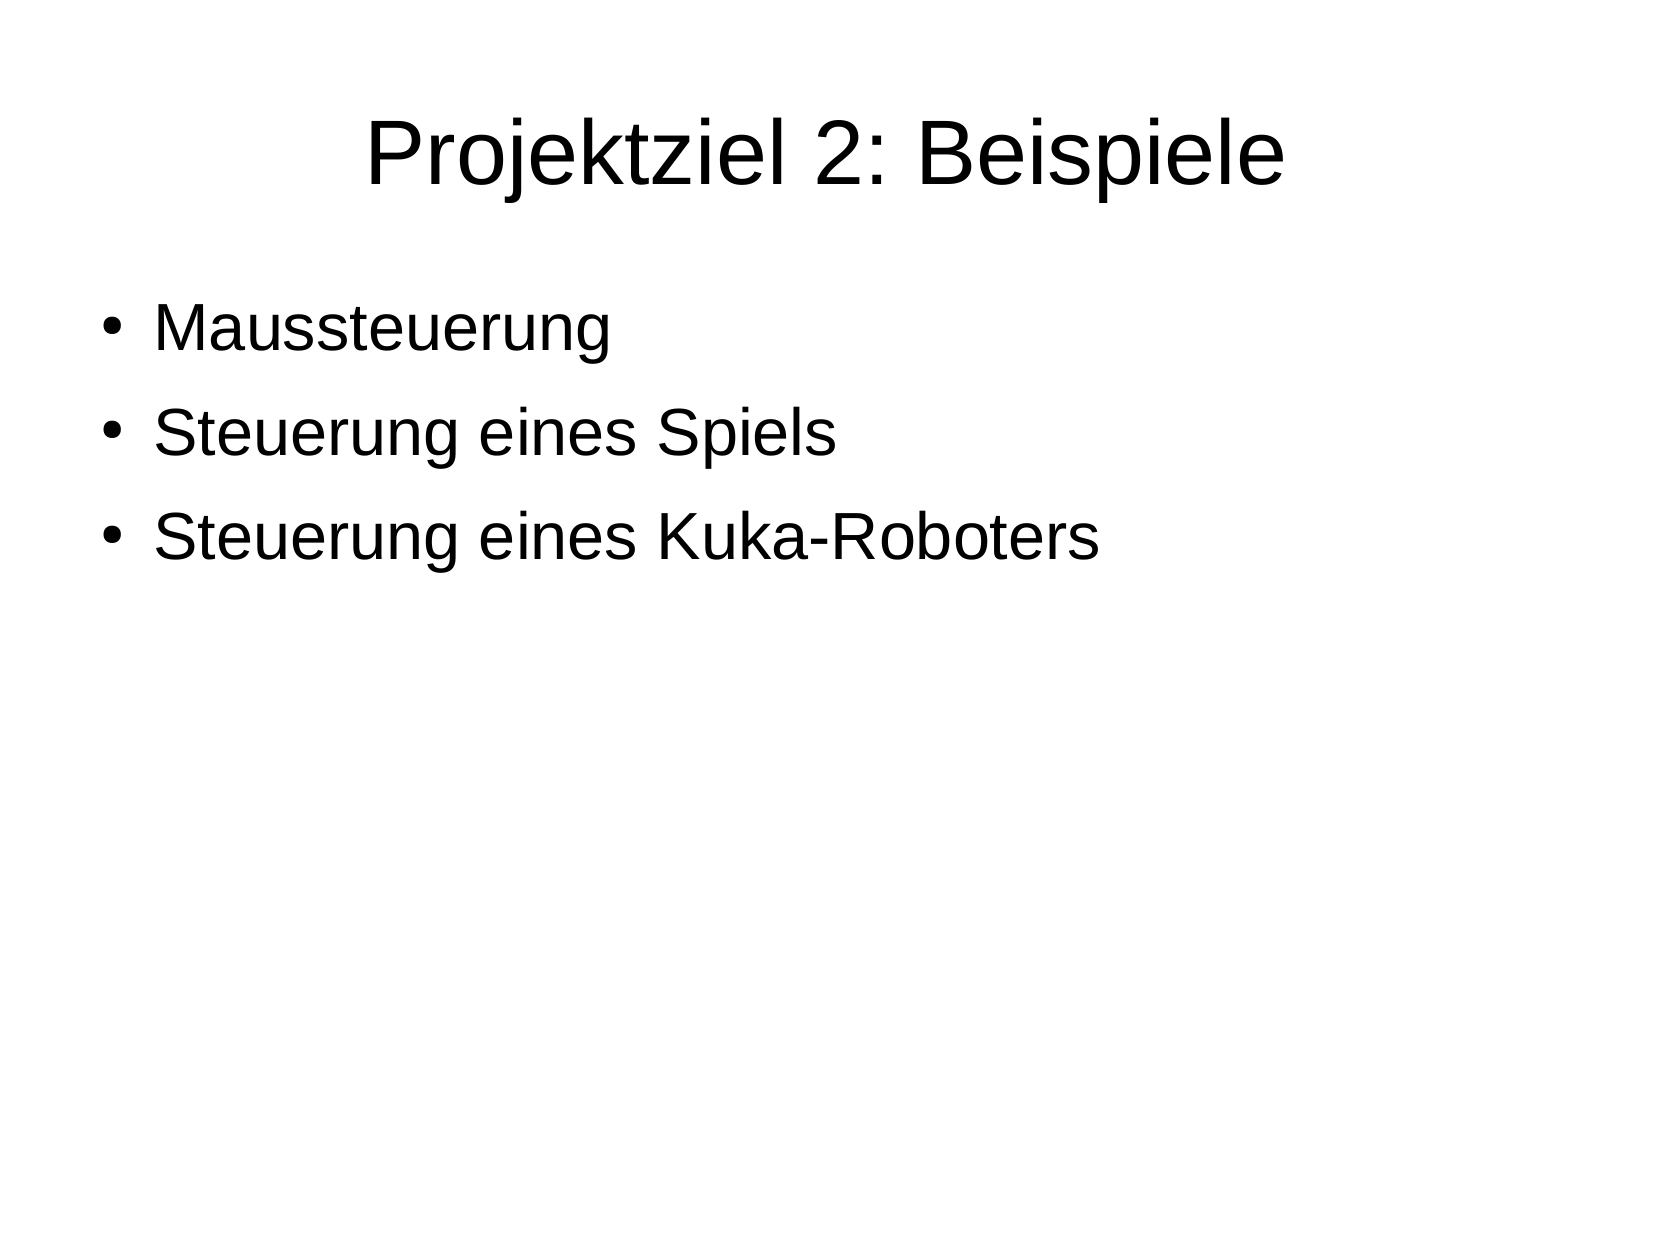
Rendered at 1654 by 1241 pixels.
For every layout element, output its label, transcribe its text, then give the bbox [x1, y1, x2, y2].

list Maussteuerung Steuerung eines Spiels Steuerung eines Kuka-Roboters [82, 290, 1571, 1010]
title Projektziel 2: Beispiele [82, 49, 1571, 257]
